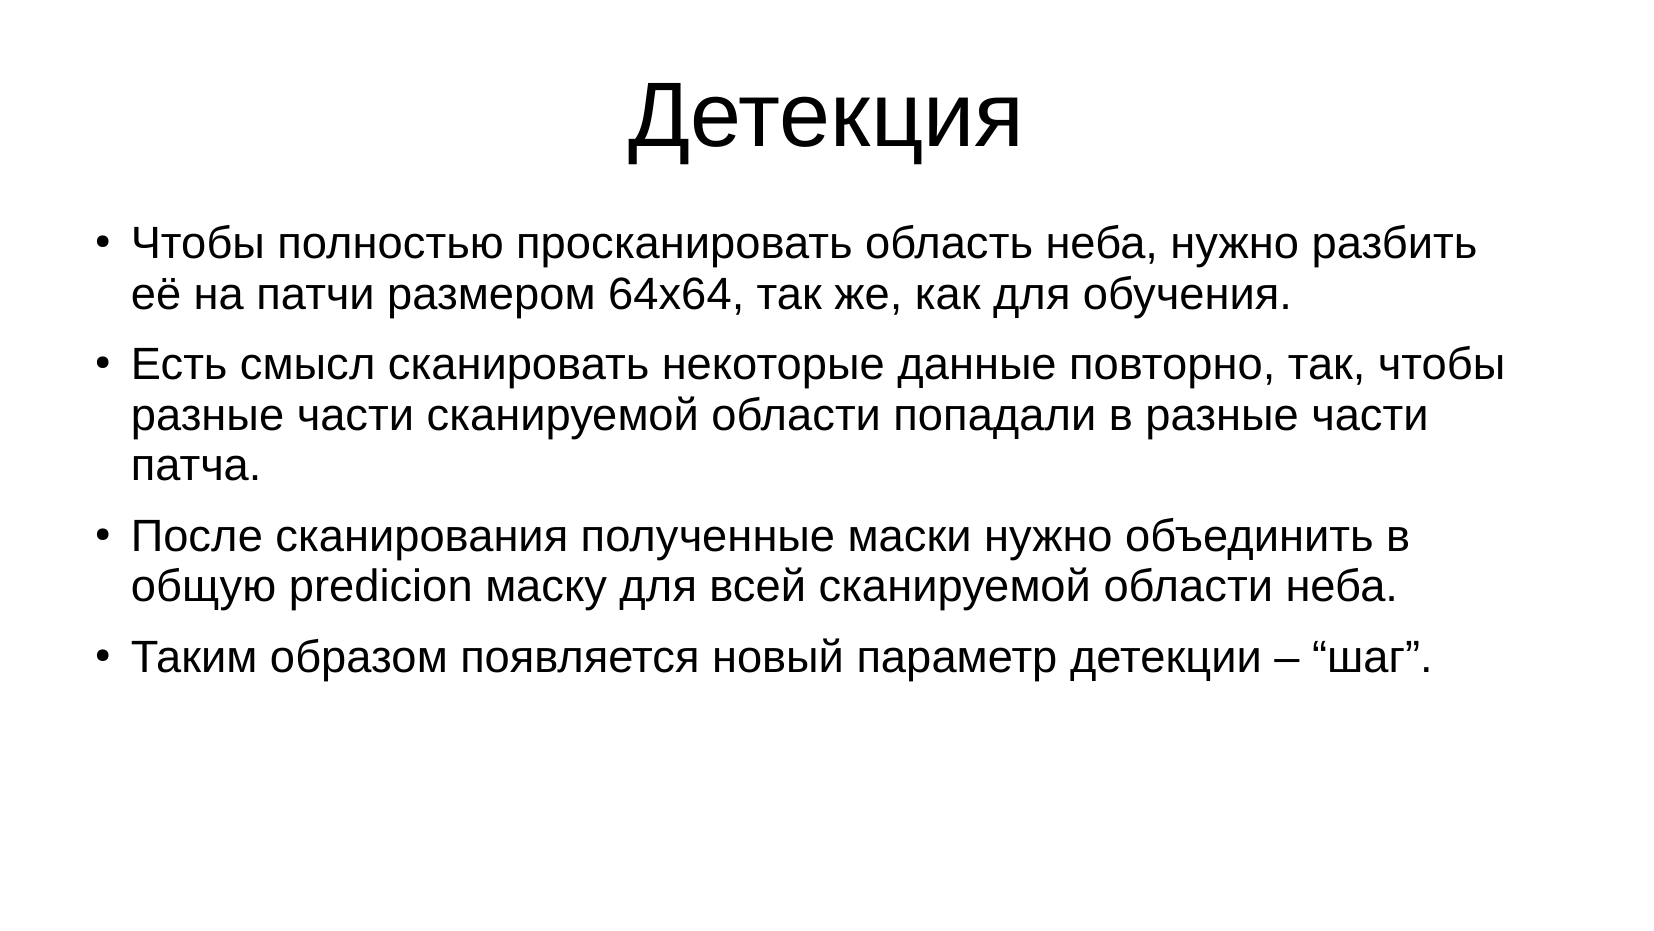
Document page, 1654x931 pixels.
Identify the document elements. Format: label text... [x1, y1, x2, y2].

list Чтобы полностью просканировать область неба, нужно разбить её на патчи размером 64х64, так же, как для обучения. Есть смысл сканировать некоторые данные повторно, так, чтобы разные части сканируемой области попадали в разные части патча. После сканирования полученные маски нужно объединить в общую predicion маску для всей сканируемой области неба. Таким образом появляется новый параметр детекции – “шаг”. [82, 217, 1516, 758]
title Детекция [82, 37, 1571, 193]
